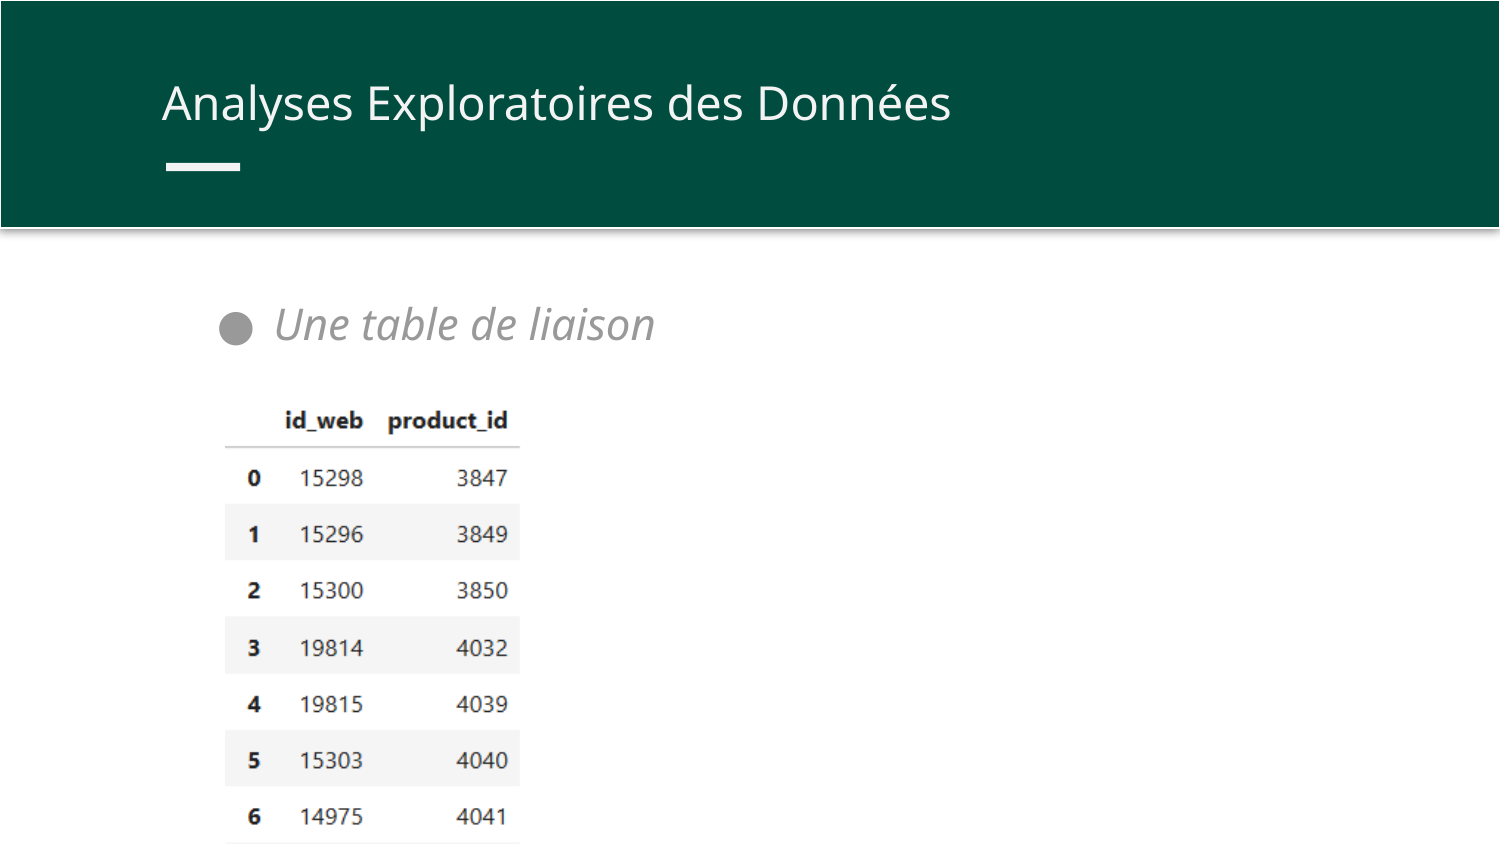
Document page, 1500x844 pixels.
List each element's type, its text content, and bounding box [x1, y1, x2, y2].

text_box Analyses Exploratoires des Données [146, 55, 1500, 150]
text_box [167, 163, 240, 171]
picture [225, 405, 740, 844]
list Une table de liaison [183, 228, 919, 465]
